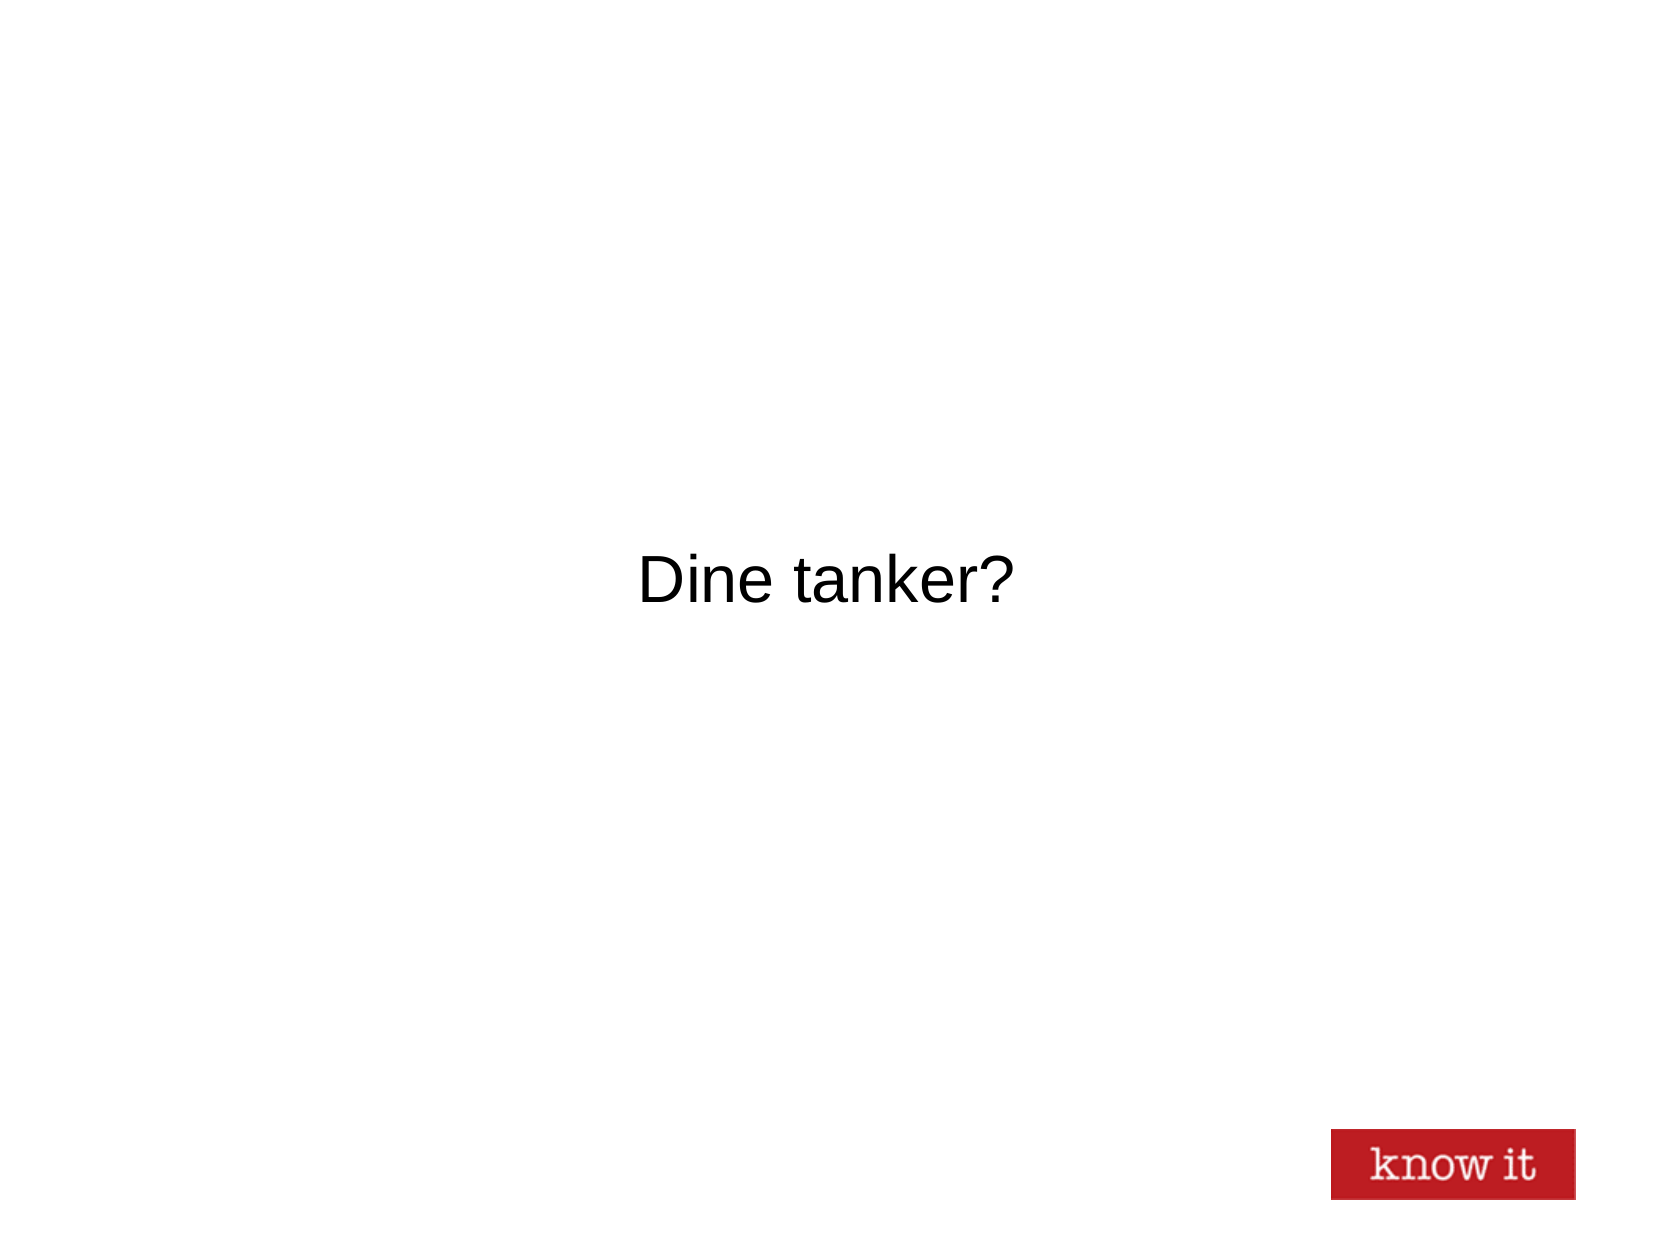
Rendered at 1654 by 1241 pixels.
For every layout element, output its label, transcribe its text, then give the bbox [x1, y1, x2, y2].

picture [1331, 1129, 1576, 1200]
subtitle Dine tanker? [82, 56, 1571, 1102]
